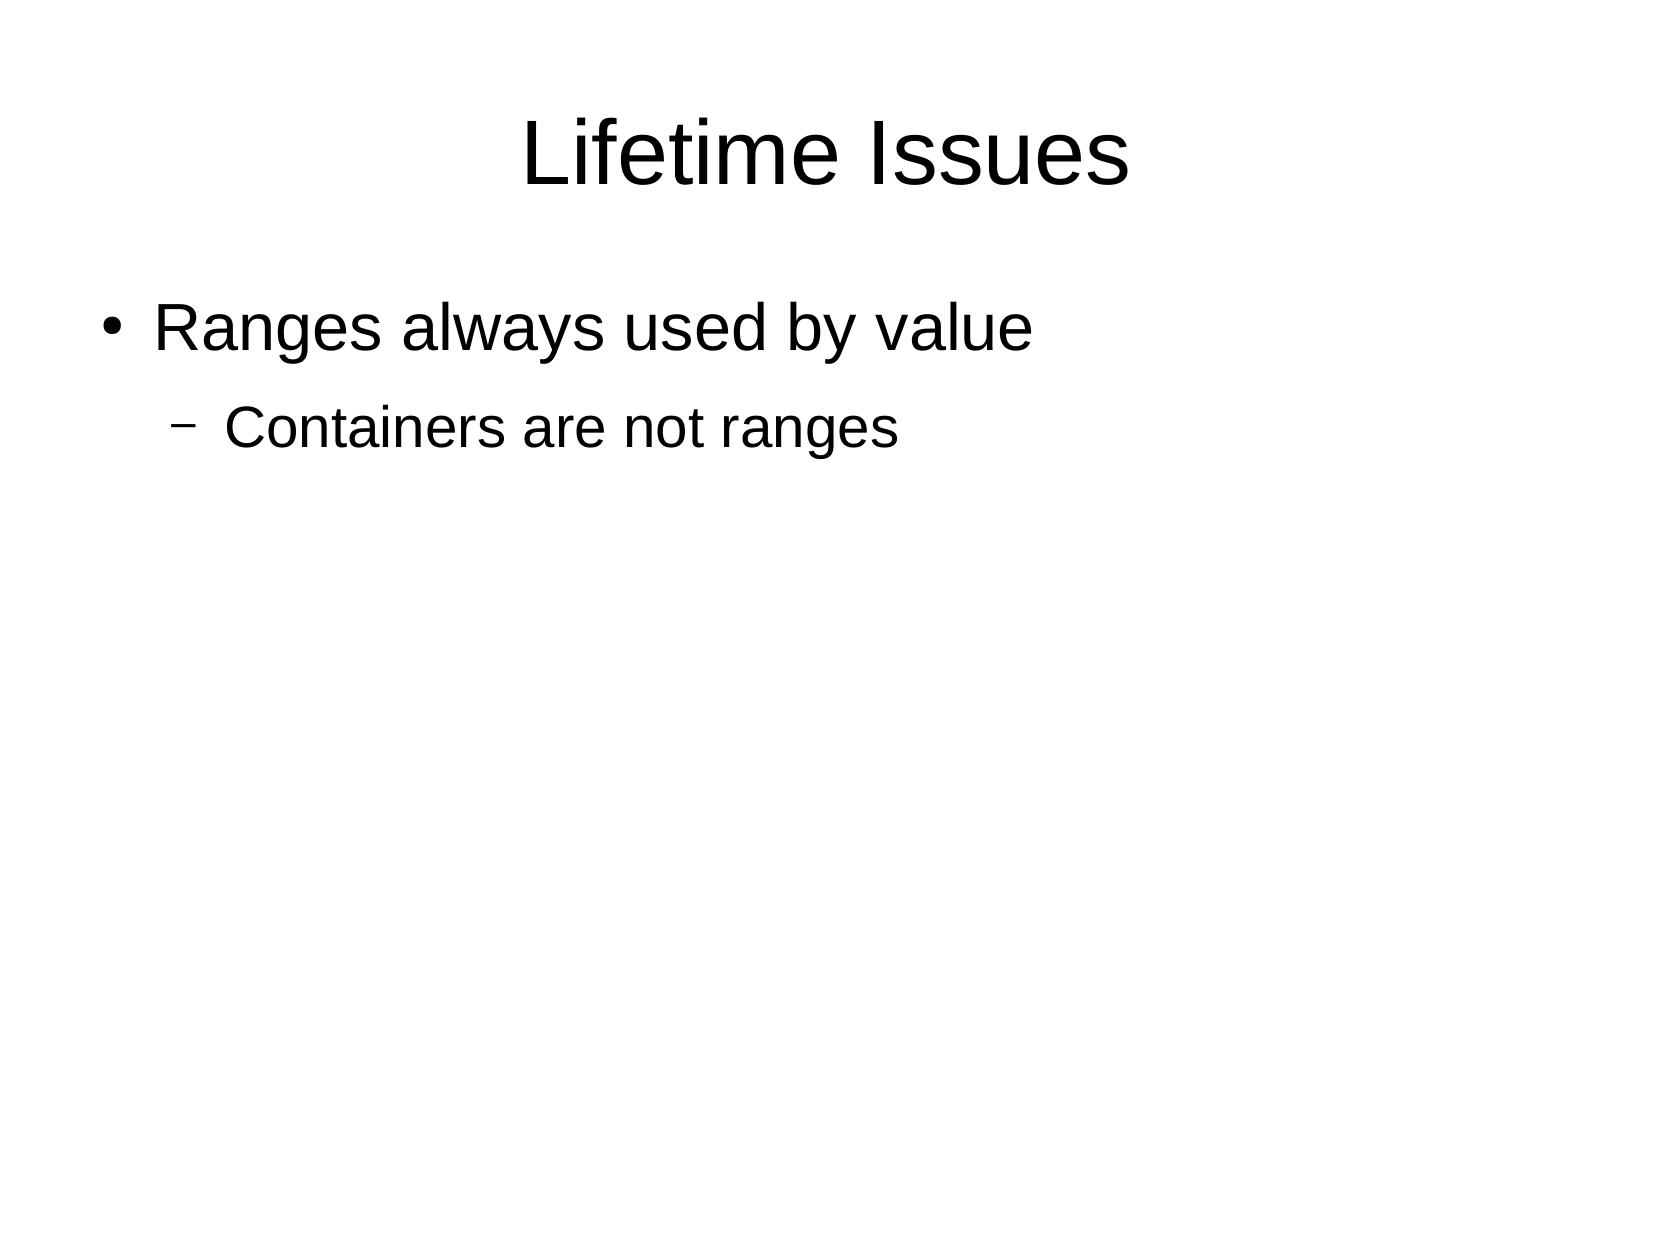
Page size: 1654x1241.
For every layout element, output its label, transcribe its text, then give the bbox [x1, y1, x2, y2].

title Lifetime Issues [82, 49, 1571, 257]
list Ranges always used by value Containers are not ranges [82, 290, 1571, 1010]
